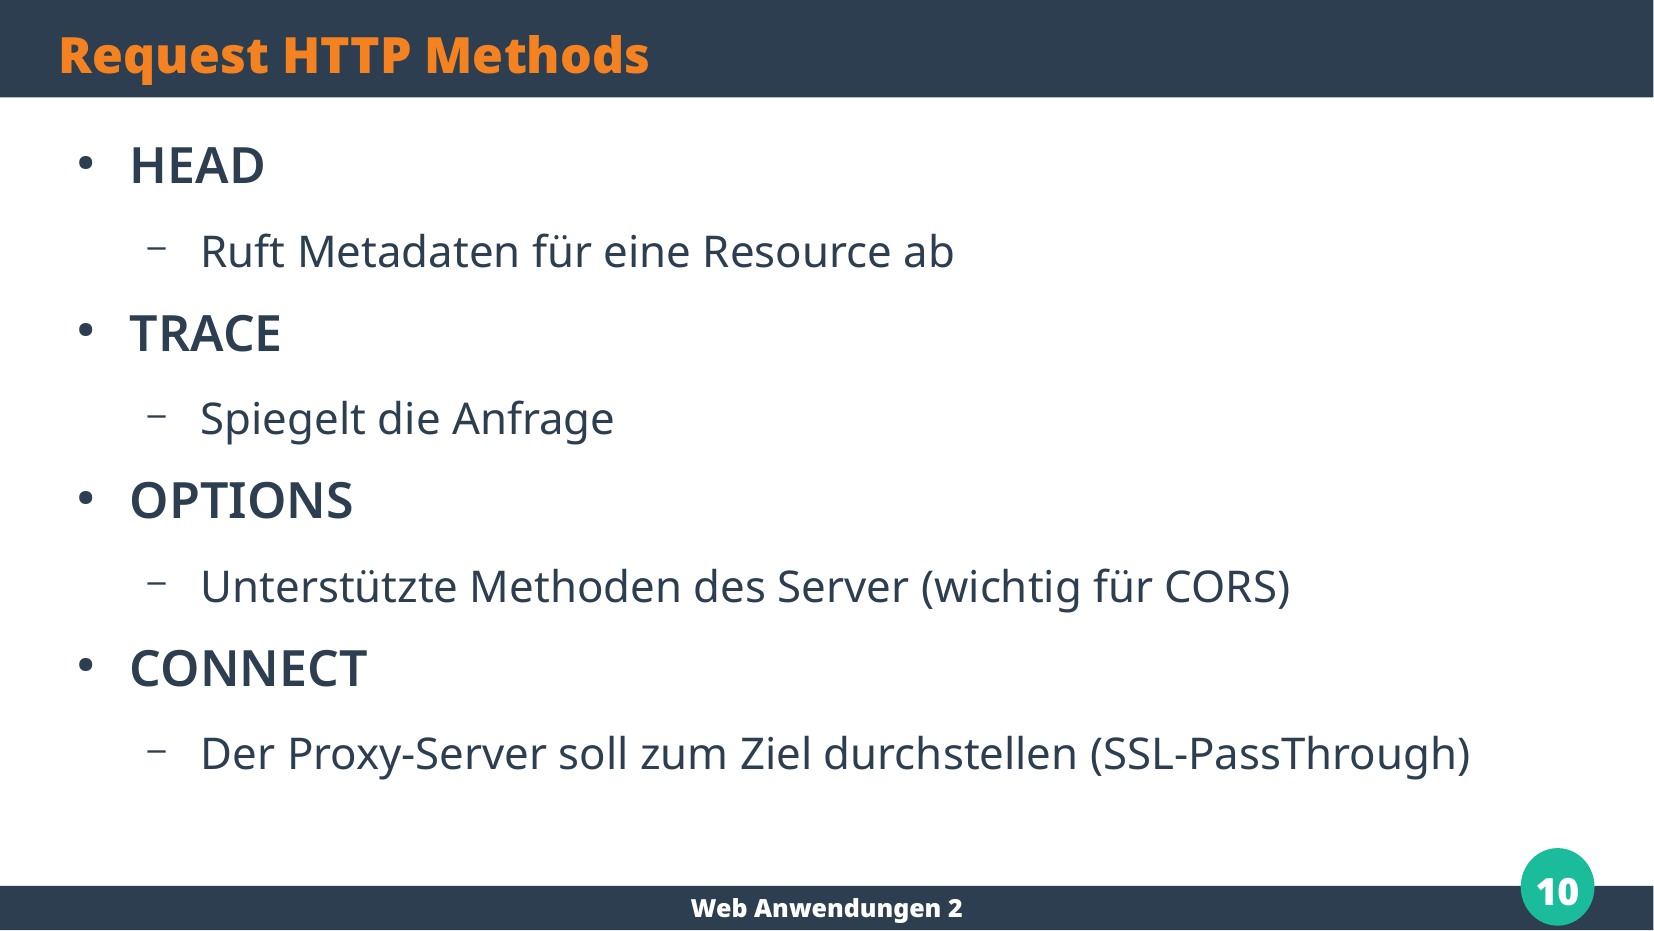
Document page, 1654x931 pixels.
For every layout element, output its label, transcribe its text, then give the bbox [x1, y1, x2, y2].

list HEAD Ruft Metadaten für eine Resource ab TRACE Spiegelt die Anfrage OPTIONS Unterstützte Methoden des Server (wichtig für CORS) CONNECT Der Proxy-Server soll zum Ziel durchstellen (SSL-PassThrough) [59, 129, 1595, 864]
title Request HTTP Methods [59, 8, 1595, 89]
